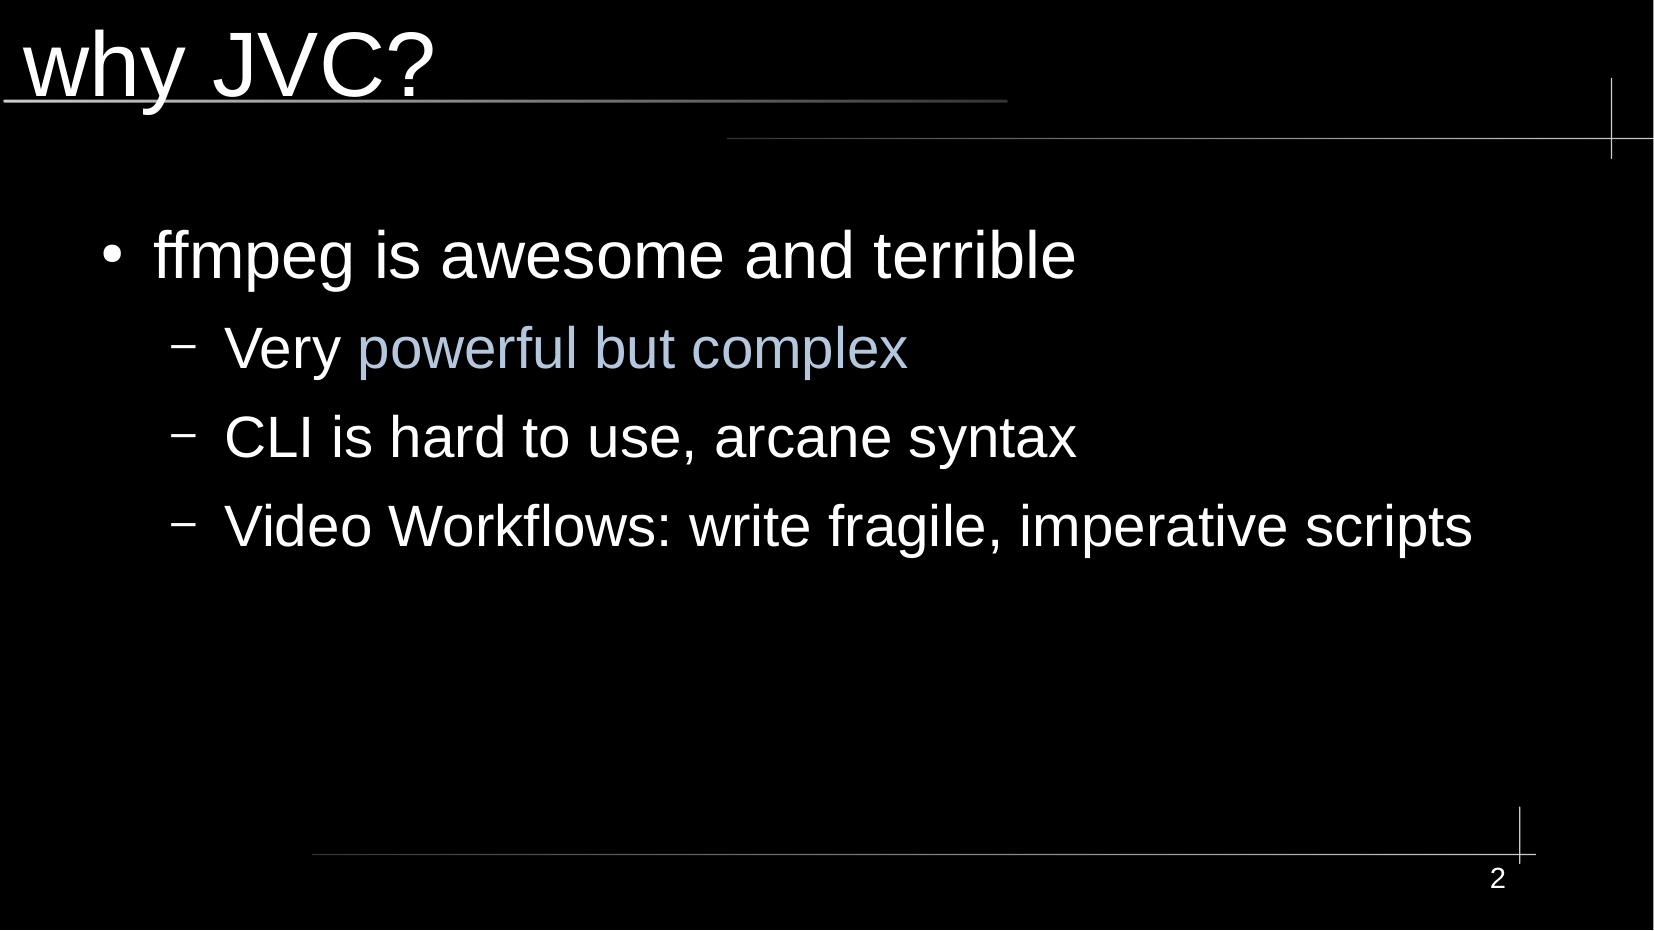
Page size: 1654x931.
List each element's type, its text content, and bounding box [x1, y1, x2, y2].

title why JVC? [23, 11, 1589, 119]
list ffmpeg is awesome and terrible Very powerful but complex CLI is hard to use, arcane syntax Video Workflows: write fragile, imperative scripts [82, 217, 1571, 758]
